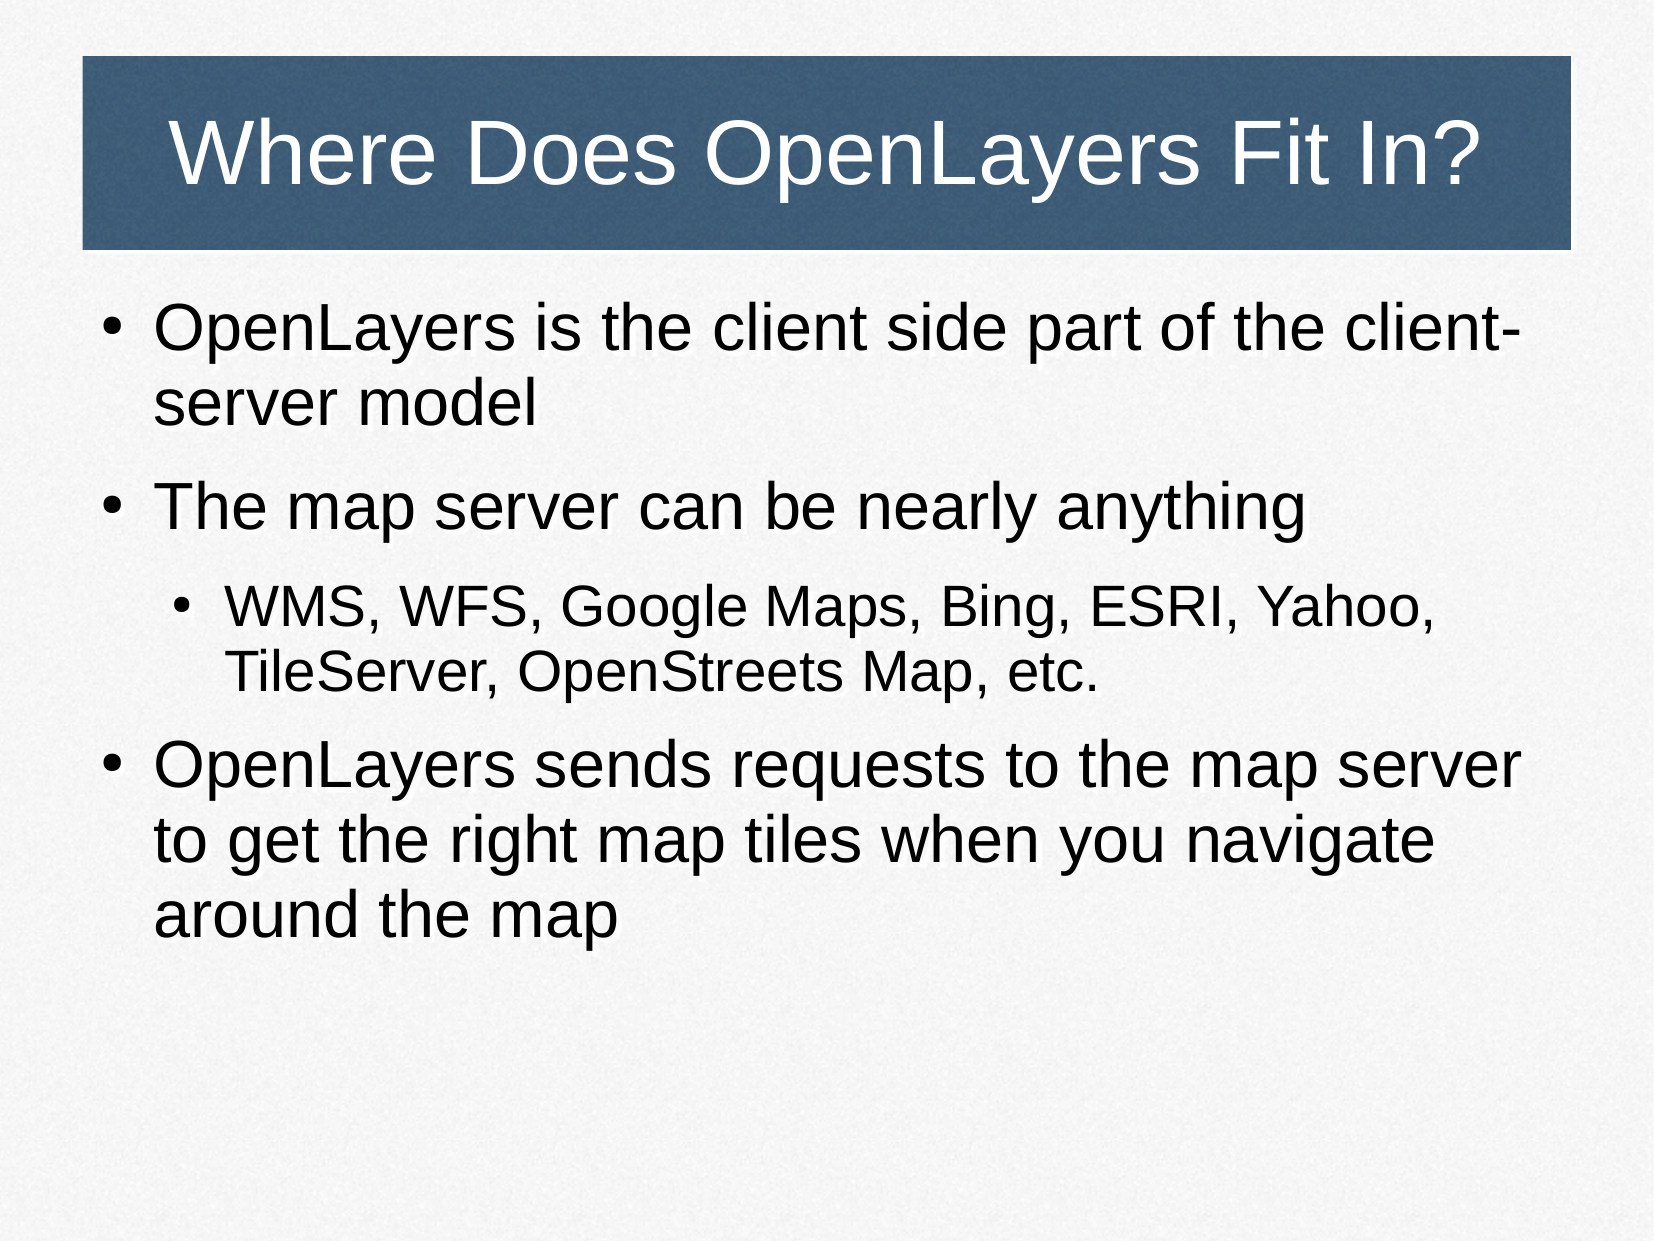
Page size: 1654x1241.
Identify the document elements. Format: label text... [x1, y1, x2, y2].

title Where Does OpenLayers Fit In? [82, 56, 1571, 250]
picture [0, 0, 1654, 1241]
list OpenLayers is the client side part of the client-server model The map server can be nearly anything WMS, WFS, Google Maps, Bing, ESRI, Yahoo, TileServer, OpenStreets Map, etc. OpenLayers sends requests to the map server to get the right map tiles when you navigate around the map [82, 290, 1571, 1109]
